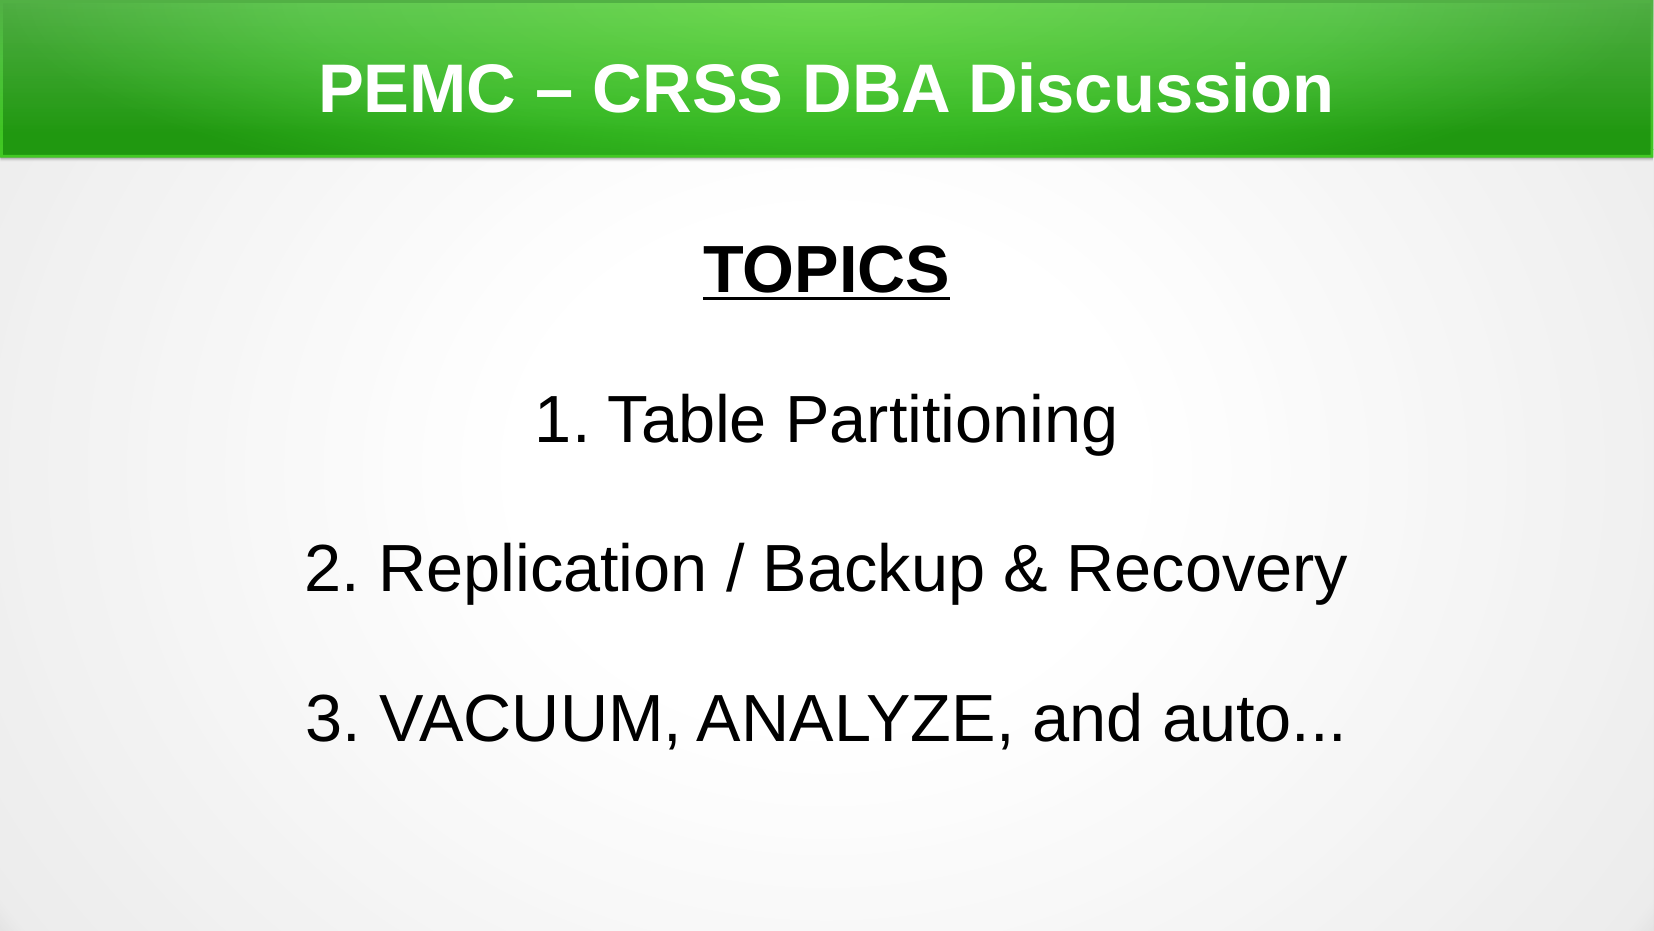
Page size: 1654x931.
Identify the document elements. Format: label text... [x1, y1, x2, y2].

title PEMC – CRSS DBA Discussion [82, 35, 1571, 142]
subtitle TOPICS 1. Table Partitioning 2. Replication / Backup & Recovery 3. VACUUM, ANALYZE, and auto... [82, 224, 1571, 764]
